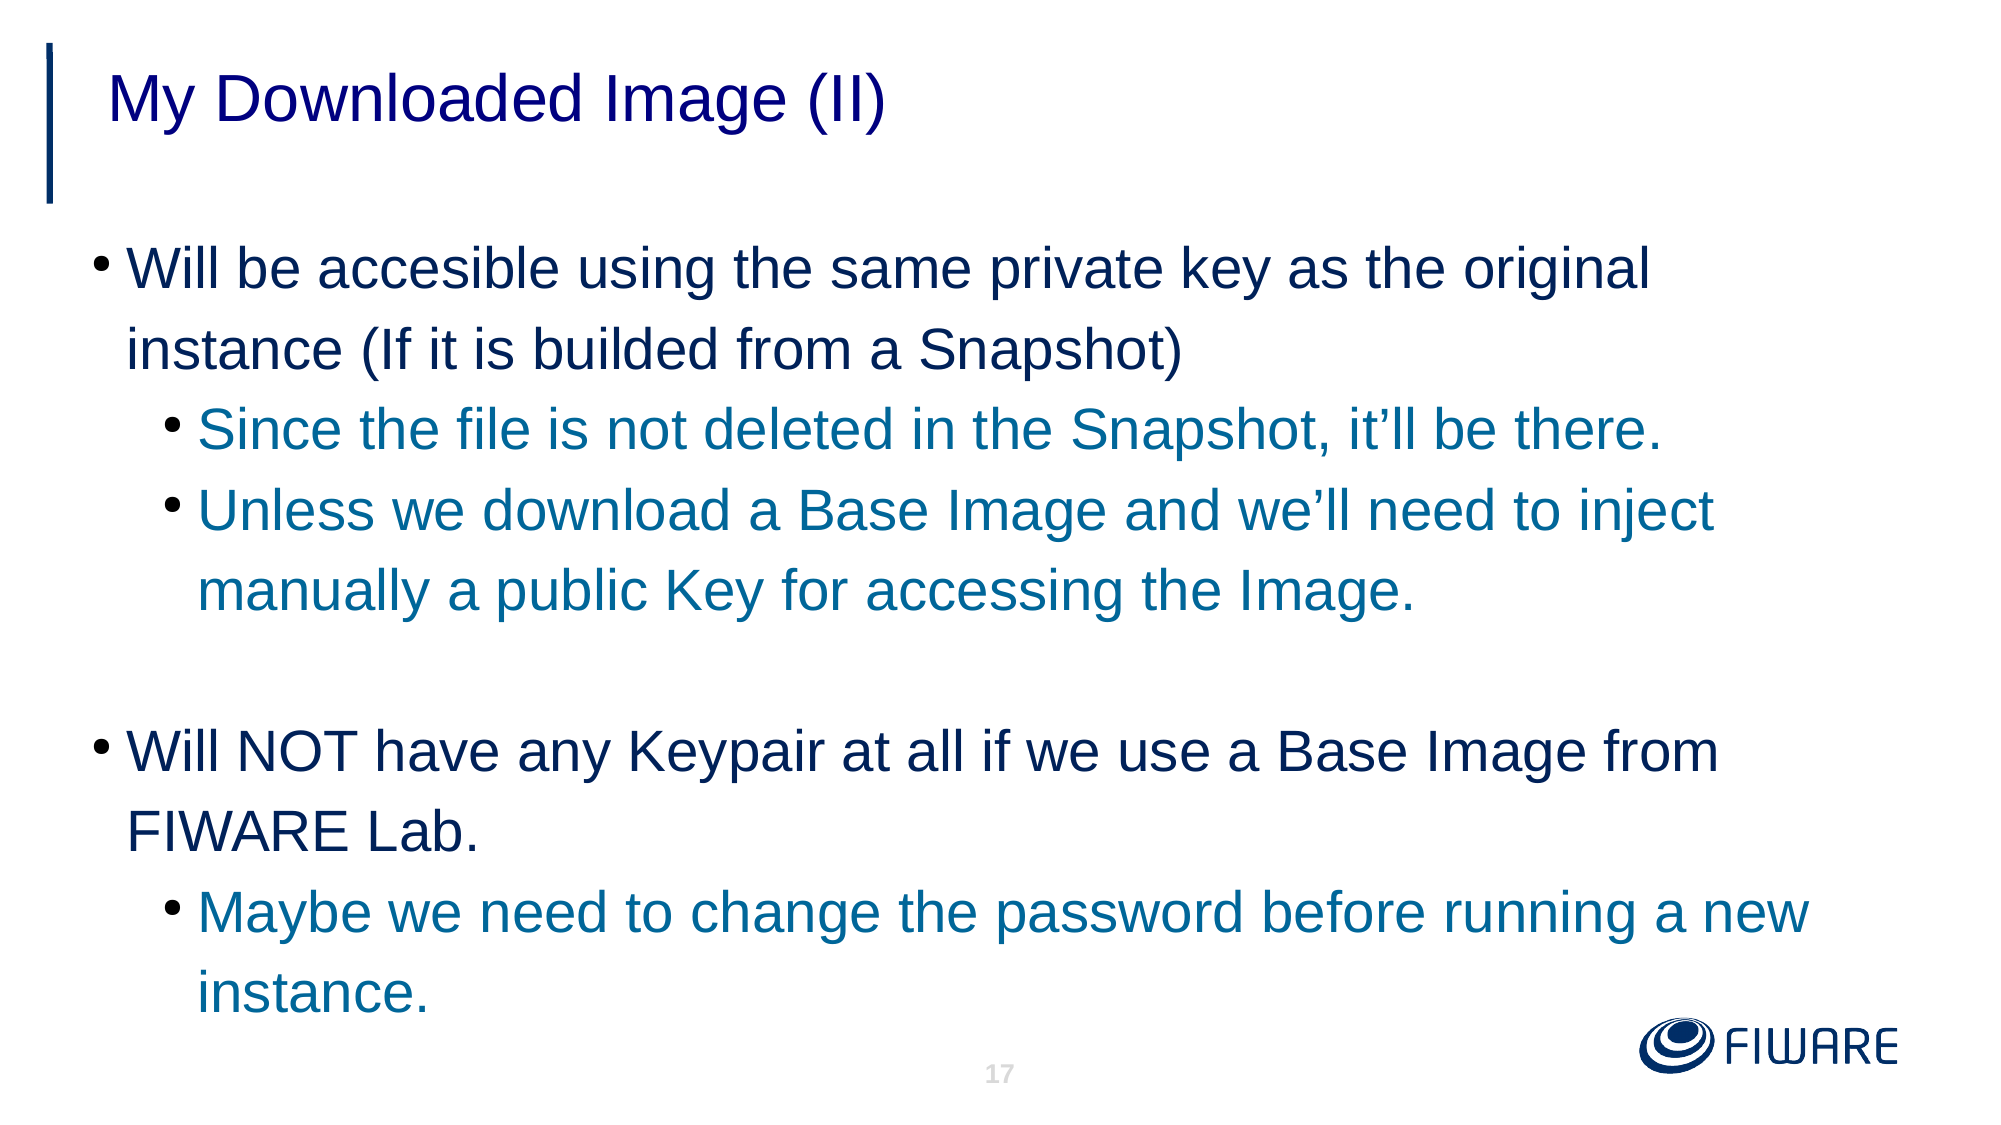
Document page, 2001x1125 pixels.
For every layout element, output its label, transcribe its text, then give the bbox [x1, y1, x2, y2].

title My Downloaded Image (II) [92, 47, 1704, 250]
text_box Will be accesible using the same private key as the original instance (If it is builded from a Snapshot) Since the file is not deleted in the Snapshot, it’ll be there. Unless we download a Base Image and we’ll need to inject manually a public Key for accessing the Image. Will NOT have any Keypair at all if we use a Base Image from FIWARE Lab. Maybe we need to change the password before running a new instance. [76, 212, 1902, 1032]
picture [1635, 1012, 1905, 1077]
slide_number <number> [887, 1042, 1113, 1103]
